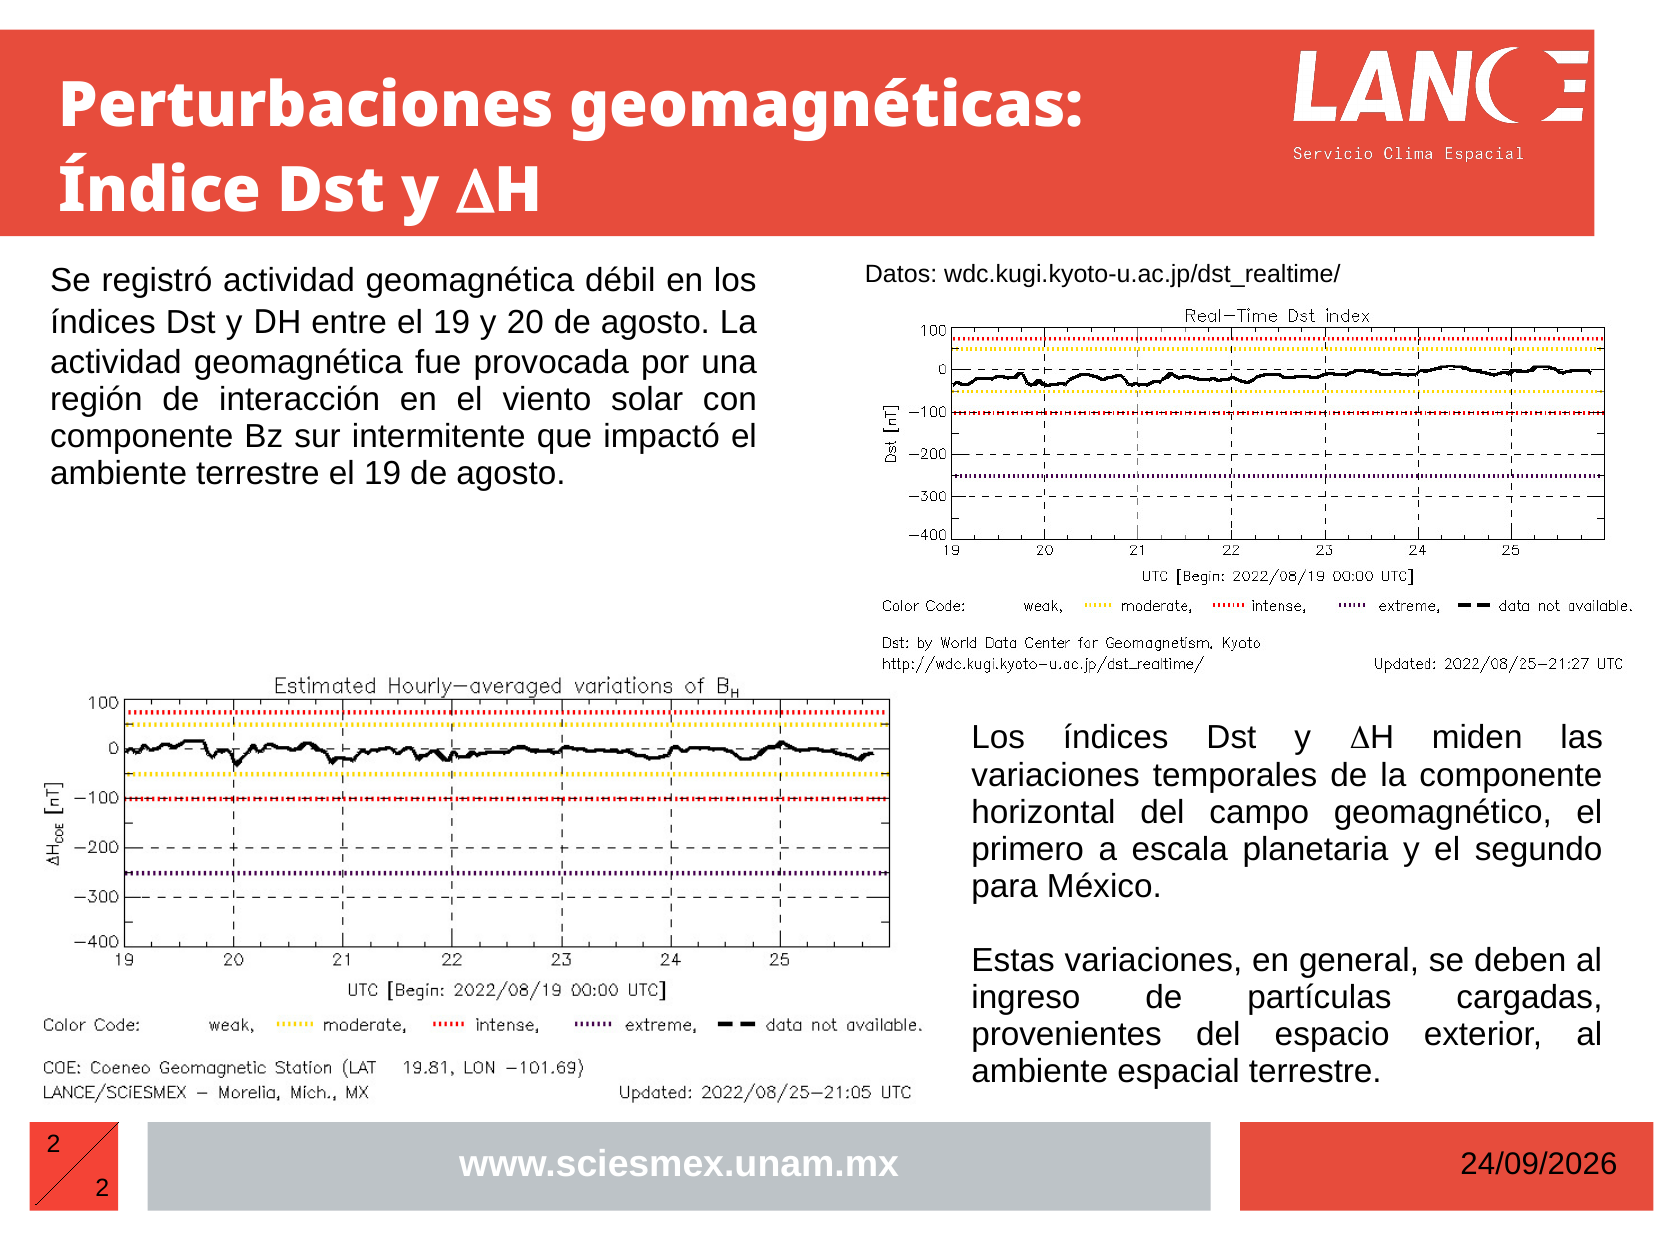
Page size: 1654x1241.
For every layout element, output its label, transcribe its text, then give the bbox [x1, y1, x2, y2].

text_box 25/08/2022 [1424, 1122, 1654, 1205]
title Perturbaciones geomagnéticas: Índice Dst y DH [59, 59, 1312, 207]
text_box <número> [31, 1122, 176, 1170]
text_box www.sciesmex.unam.mx [153, 1122, 1205, 1205]
text_box Se registró actividad geomagnética débil en los índices Dst y DH entre el 19 y 20 de agosto. La actividad geomagnética fue provocada por una región de interacción en el viento solar con componente Bz sur intermitente que impactó el ambiente terrestre el 19 de agosto. [35, 253, 851, 640]
text_box Datos: wdc.kugi.kyoto-u.ac.jp/dst_realtime/ [850, 252, 1371, 296]
text_box 2 [35, 1151, 125, 1209]
picture [34, 289, 1642, 1105]
text_box Los índices Dst y DH miden las variaciones temporales de la componente horizontal del campo geomagnético, el primero a escala planetaria y el segundo para México. Estas variaciones, en general, se deben al ingreso de partículas cargadas, provenientes del espacio exterior, al ambiente espacial terrestre. [956, 711, 1619, 1097]
picture [1293, 47, 1589, 162]
